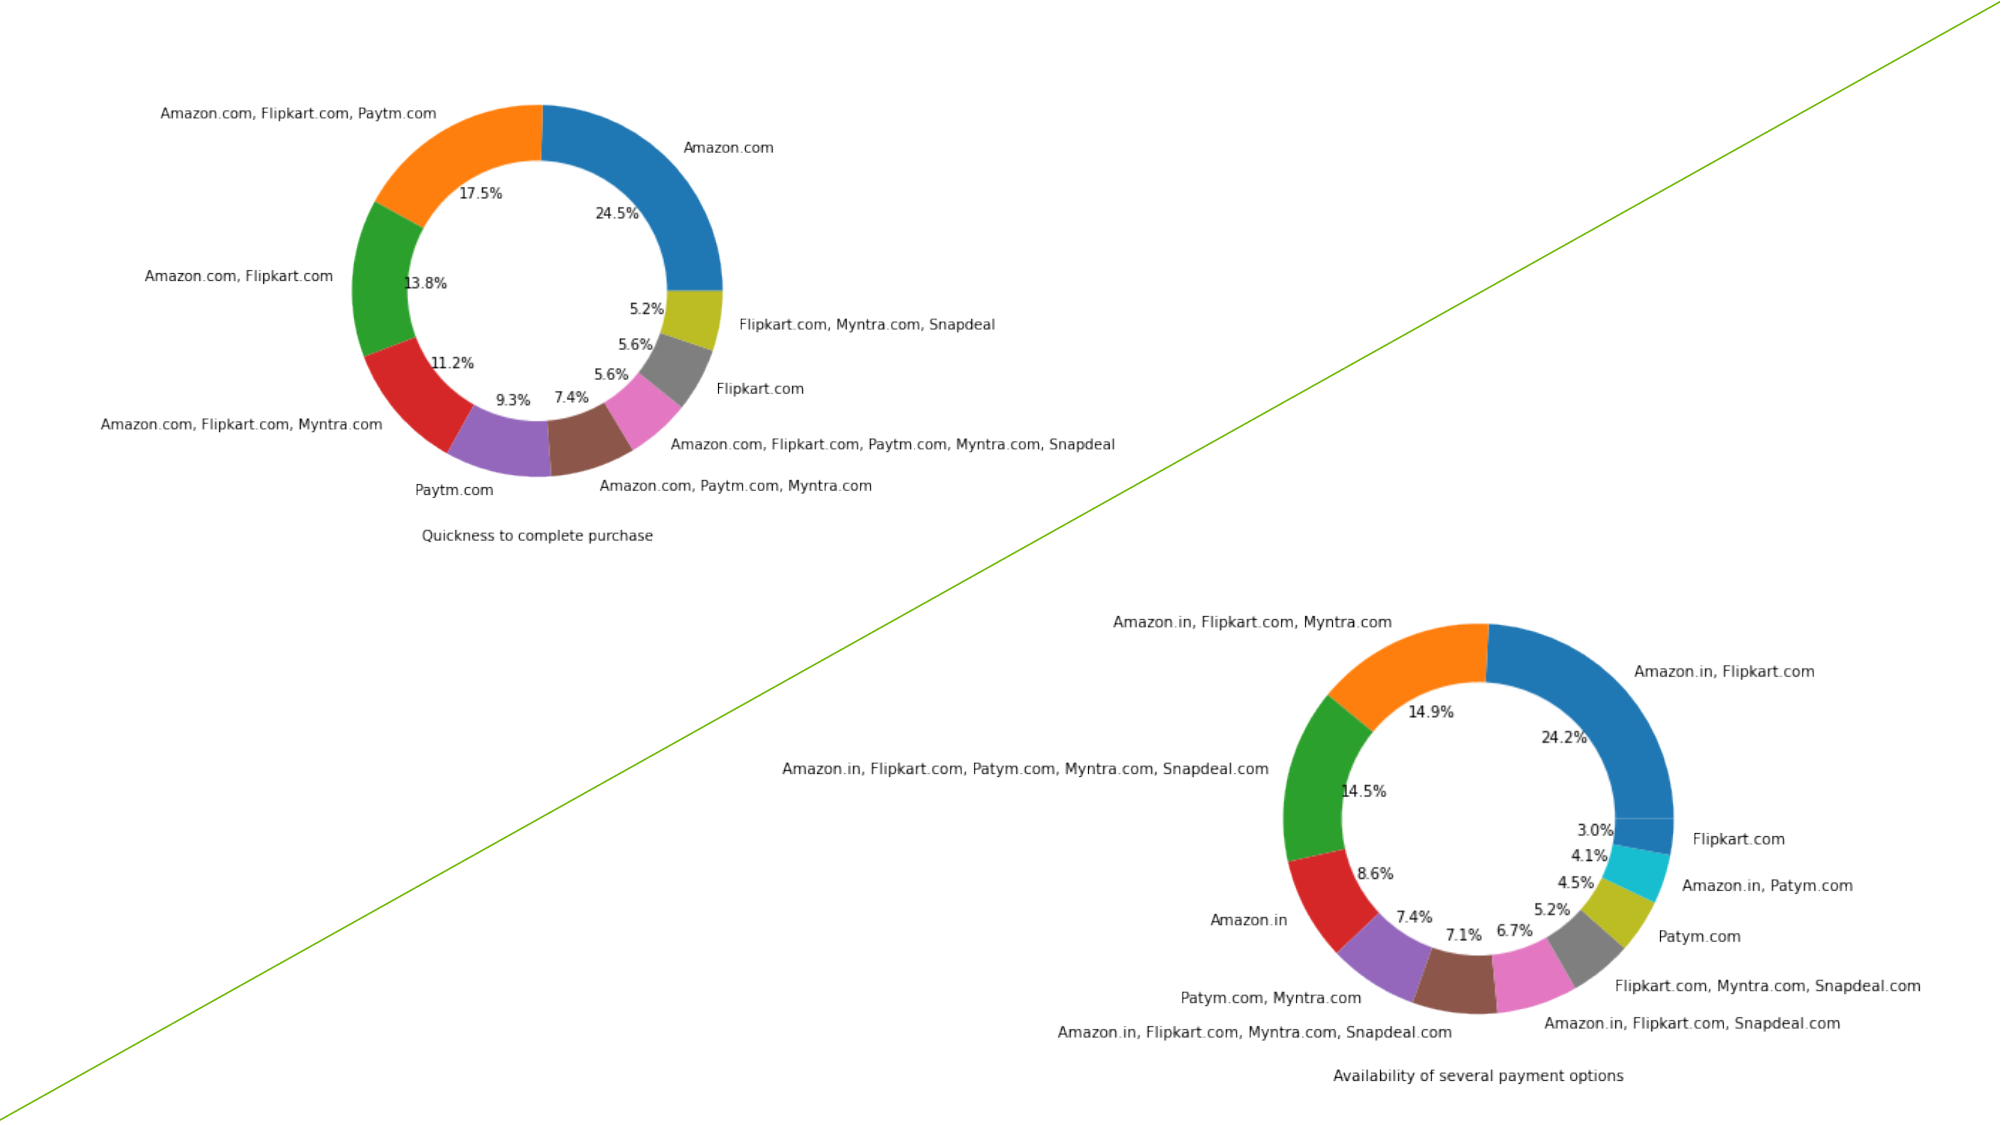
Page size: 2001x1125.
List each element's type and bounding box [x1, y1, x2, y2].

picture [772, 565, 1931, 1095]
picture [91, 49, 1126, 554]
